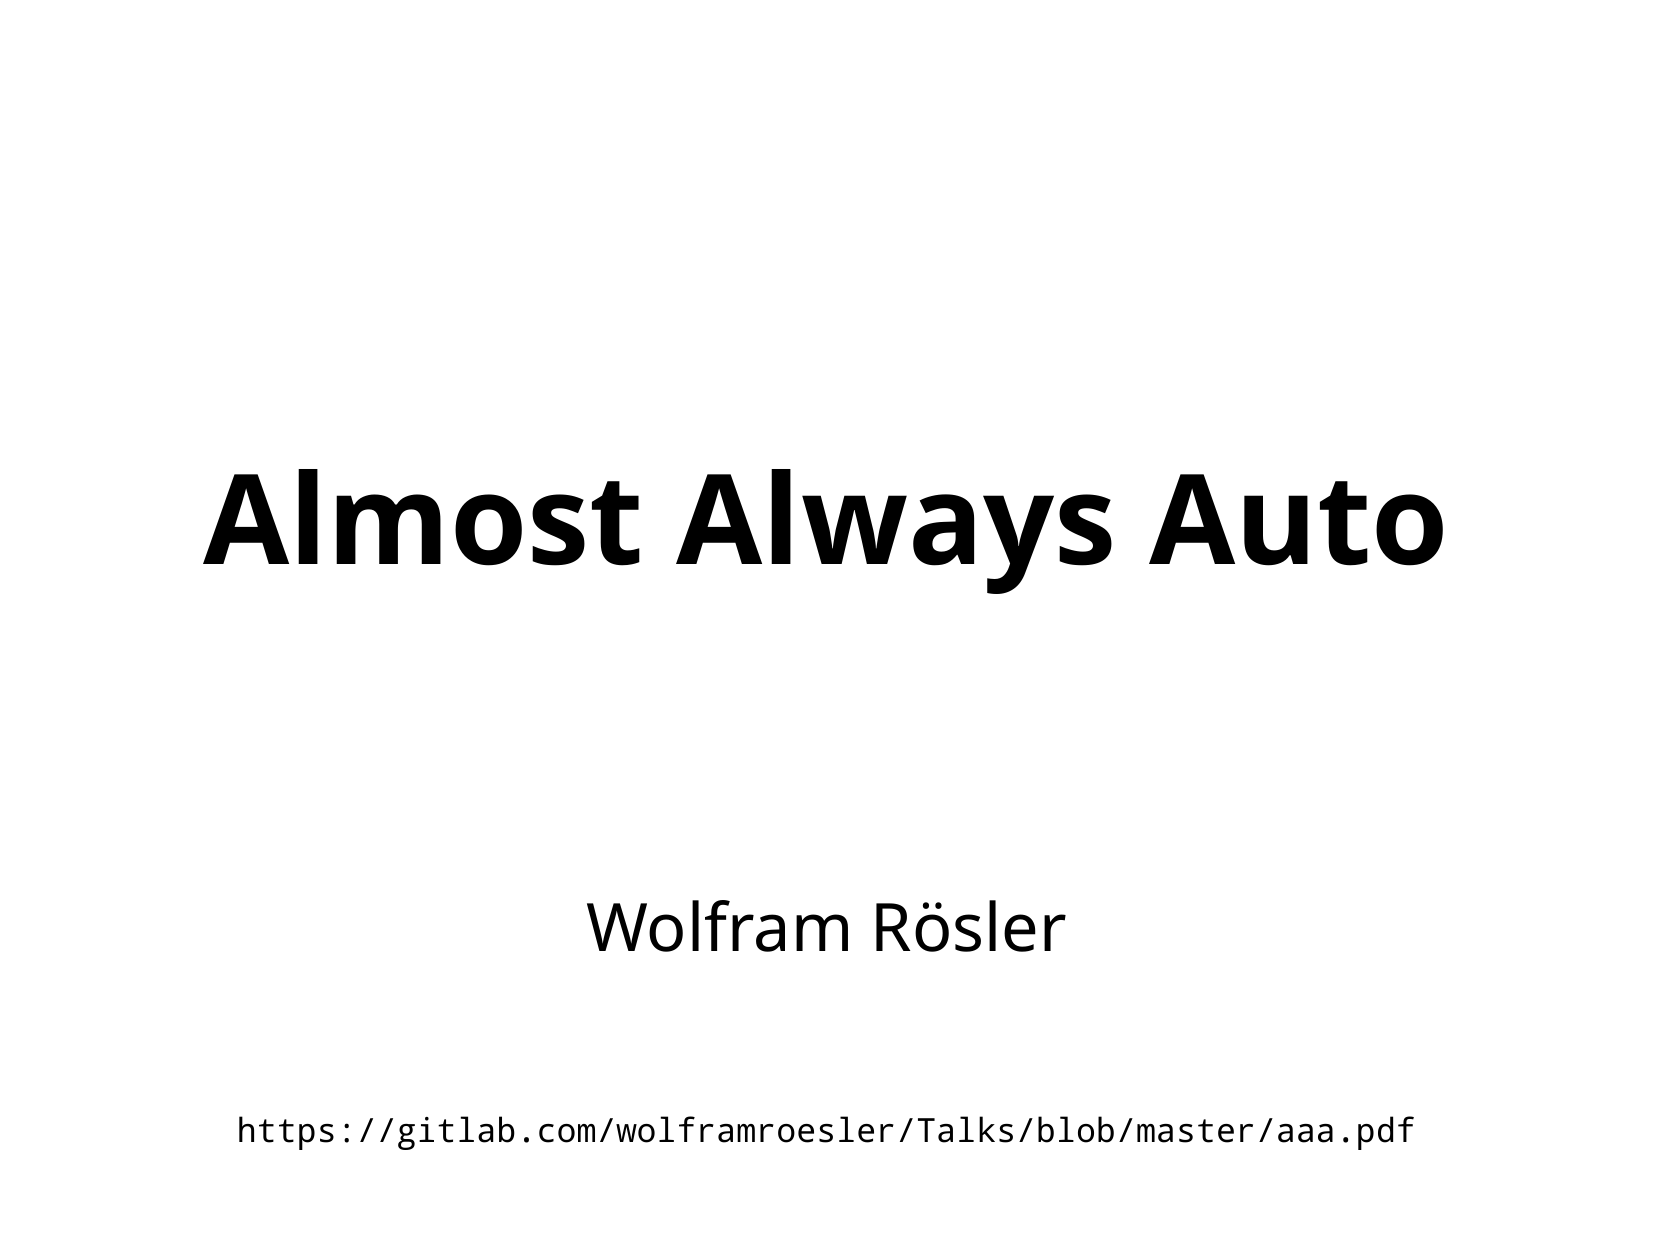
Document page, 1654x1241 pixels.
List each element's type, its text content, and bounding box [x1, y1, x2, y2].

subtitle Almost Always Auto Wolfram Rösler https://gitlab.com/wolframroesler/Talks/blob/master/aaa.pdf [82, 7, 1571, 1222]
